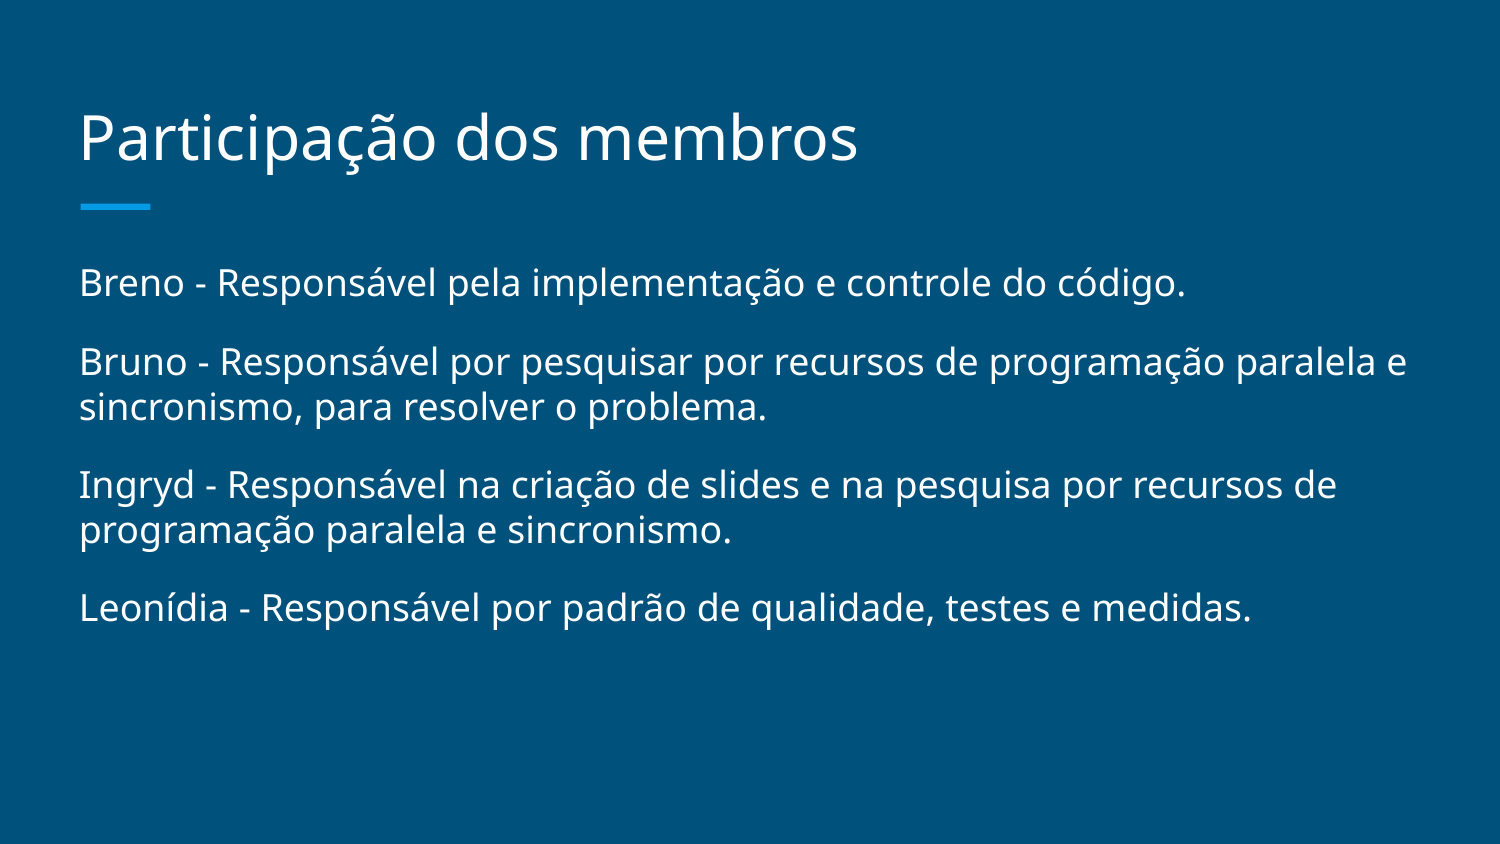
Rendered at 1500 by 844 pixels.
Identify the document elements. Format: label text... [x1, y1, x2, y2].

title Participação dos membros [63, 75, 1437, 188]
list Breno - Responsável pela implementação e controle do código. Bruno - Responsável por pesquisar por recursos de programação paralela e sincronismo, para resolver o problema. Ingryd - Responsável na criação de slides e na pesquisa por recursos de programação paralela e sincronismo. Leonídia - Responsável por padrão de qualidade, testes e medidas. [63, 244, 1437, 750]
